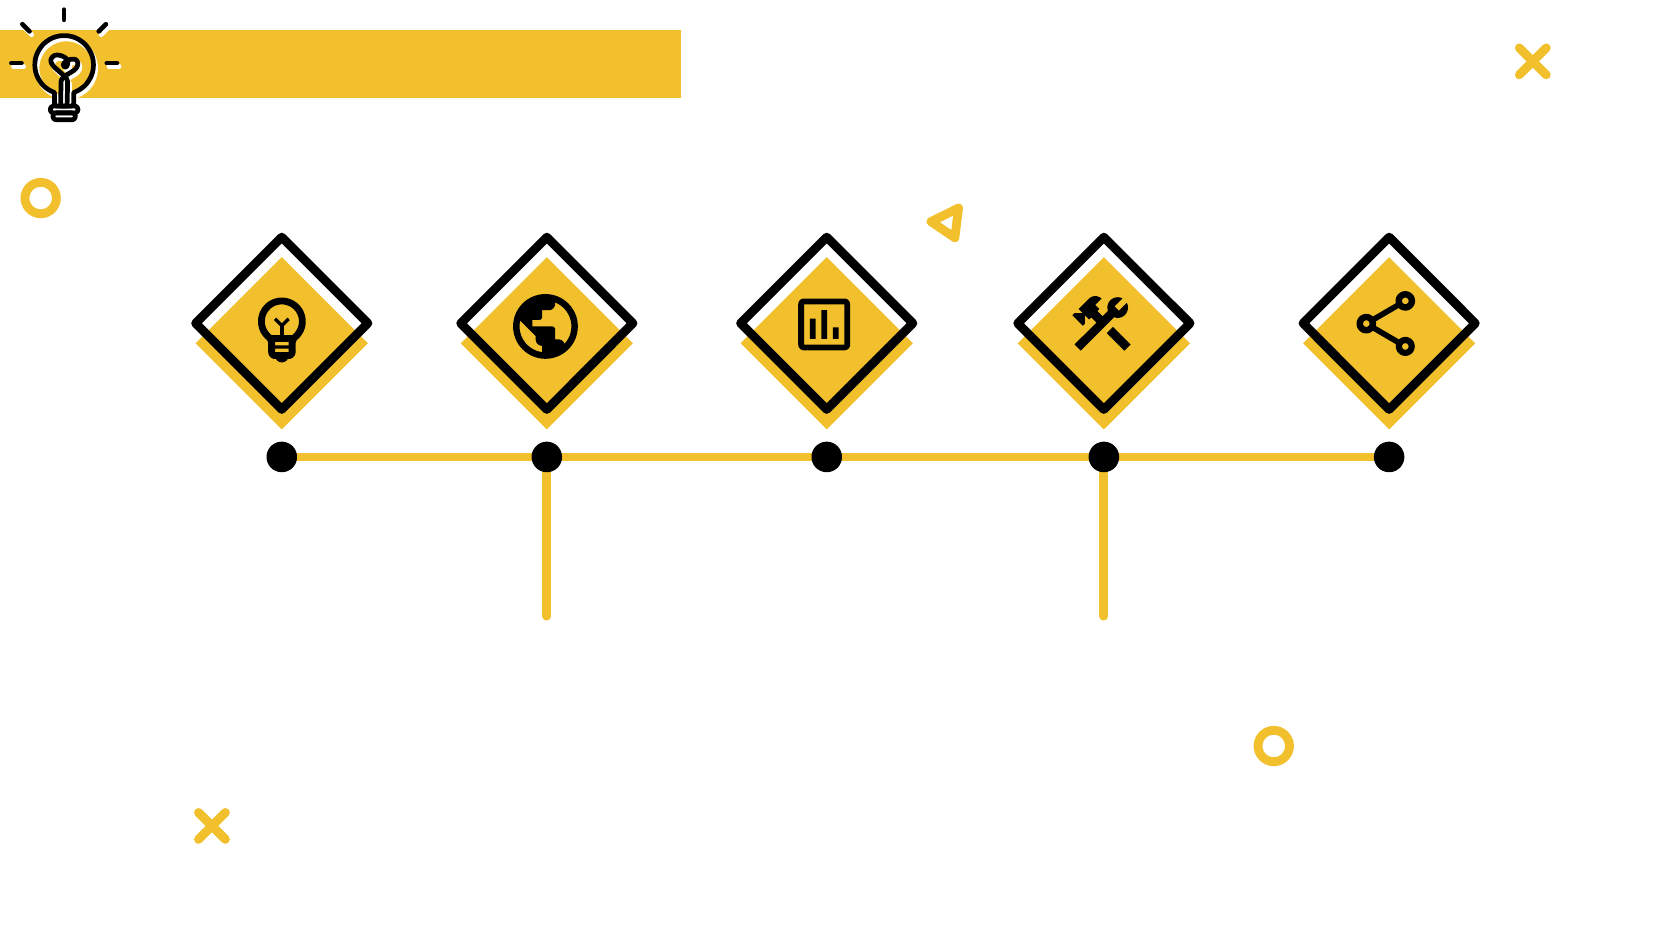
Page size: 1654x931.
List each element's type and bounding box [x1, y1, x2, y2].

text_box [531, 441, 563, 473]
text_box [754, 257, 899, 402]
text_box [1031, 257, 1177, 402]
text_box [1017, 337, 1191, 430]
text_box [195, 336, 368, 430]
text_box [1317, 257, 1462, 402]
text_box [266, 441, 297, 473]
text_box [460, 337, 633, 430]
text_box [1303, 337, 1476, 430]
text_box [811, 441, 842, 473]
text_box [740, 336, 913, 430]
text_box [1088, 441, 1120, 473]
text_box [474, 257, 619, 402]
text_box [1373, 441, 1405, 473]
text_box [209, 257, 354, 402]
